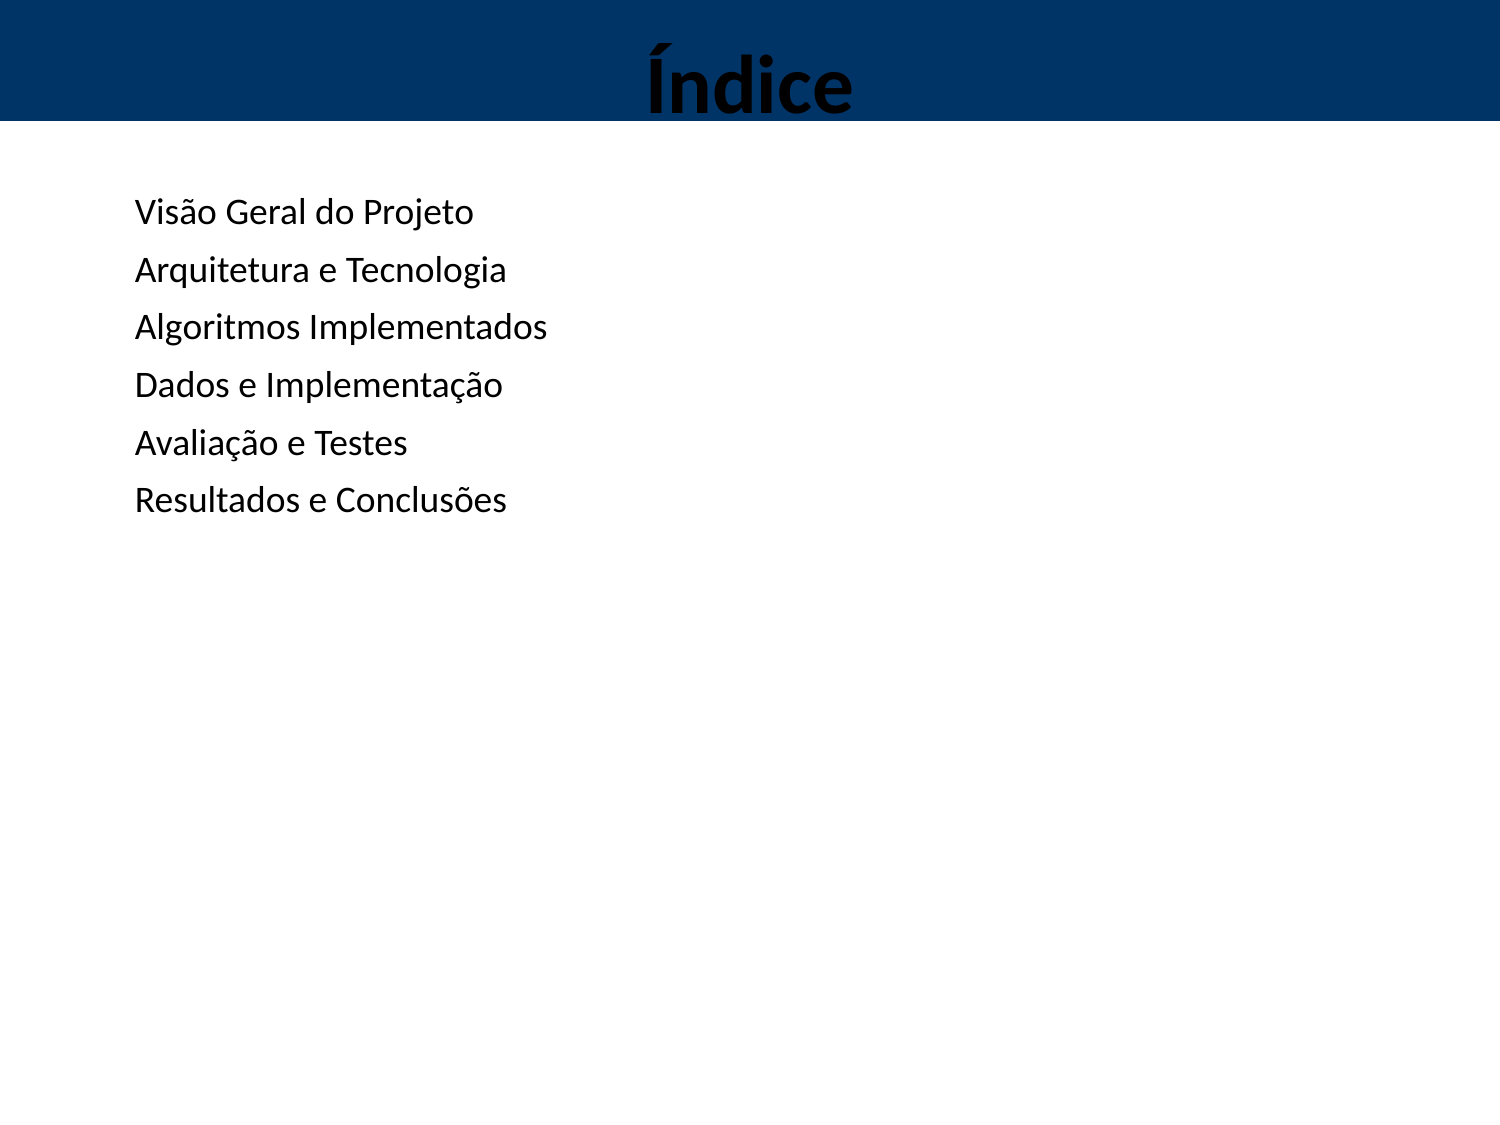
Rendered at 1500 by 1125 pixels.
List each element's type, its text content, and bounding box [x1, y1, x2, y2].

text_box [0, 0, 1500, 120]
text_box Índice [630, 22, 870, 138]
text_box Visão Geral do Projeto Arquitetura e Tecnologia Algoritmos Implementados Dados e Implementação Avaliação e Testes Resultados e Conclusões [119, 179, 1380, 528]
